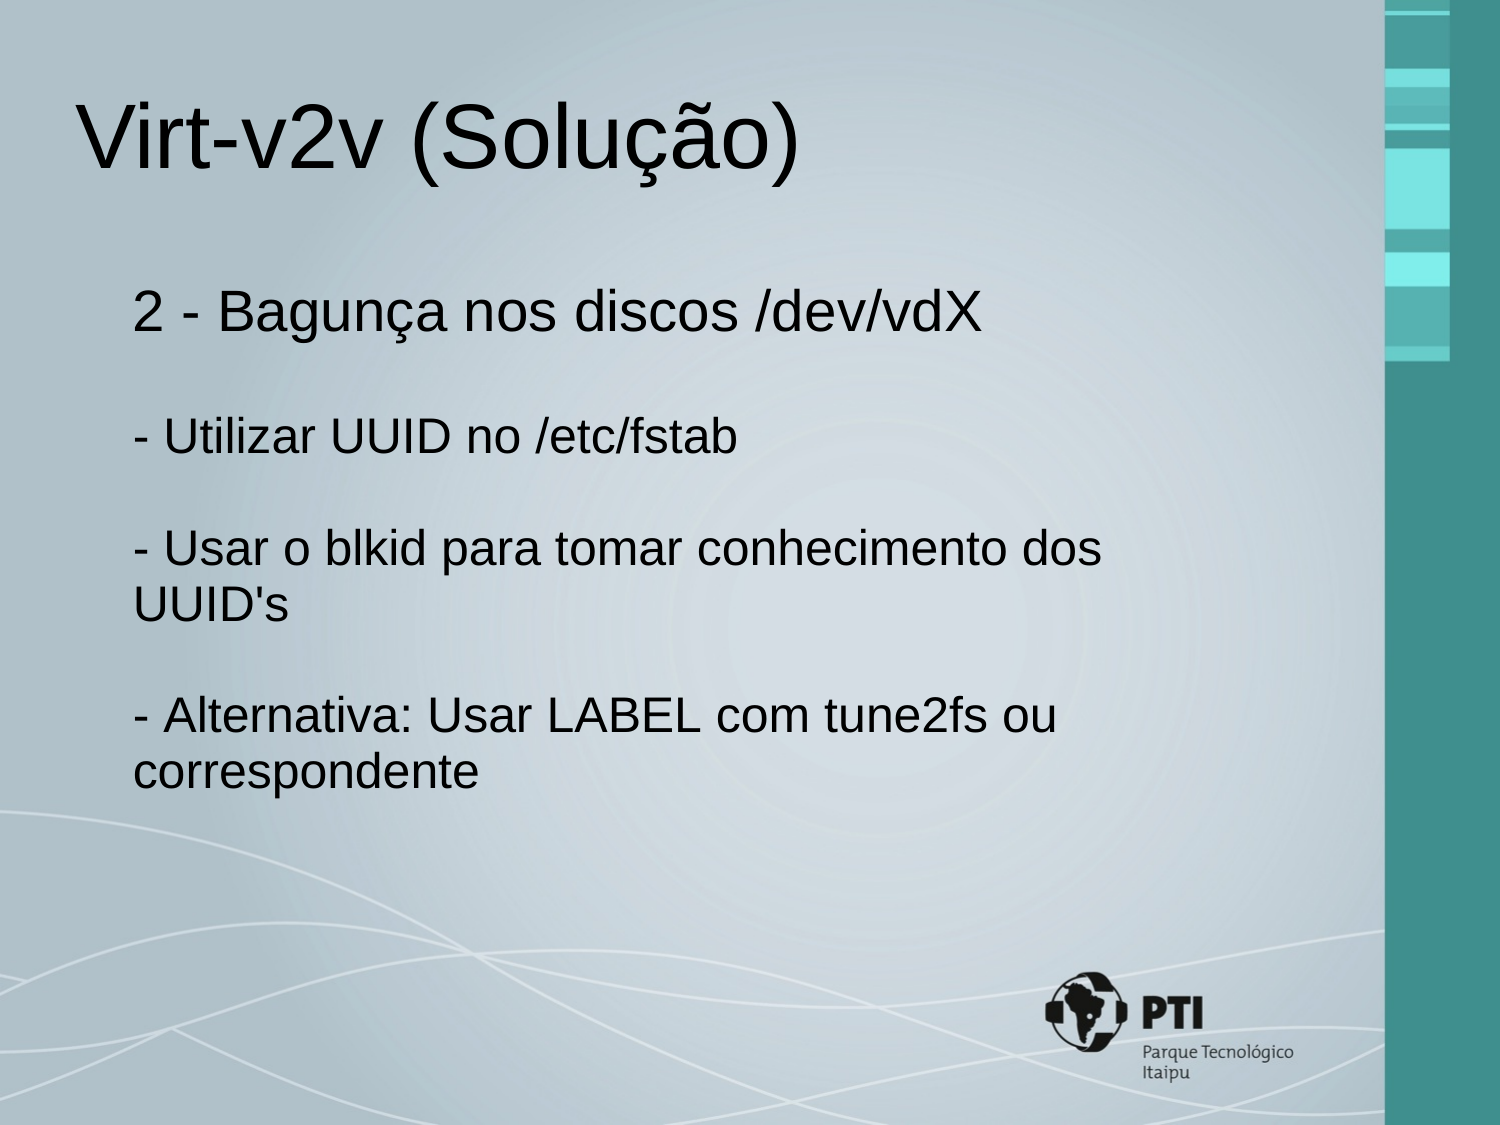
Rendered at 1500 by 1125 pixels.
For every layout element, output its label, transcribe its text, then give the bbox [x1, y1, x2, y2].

text_box 2 - Bagunça nos discos /dev/vdX - Utilizar UUID no /etc/fstab - Usar o blkid para tomar conhecimento dos UUID's - Alternativa: Usar LABEL com tune2fs ou correspondente [118, 271, 1288, 812]
picture [0, 0, 1500, 1125]
title Virt-v2v (Solução) [74, 44, 1425, 232]
